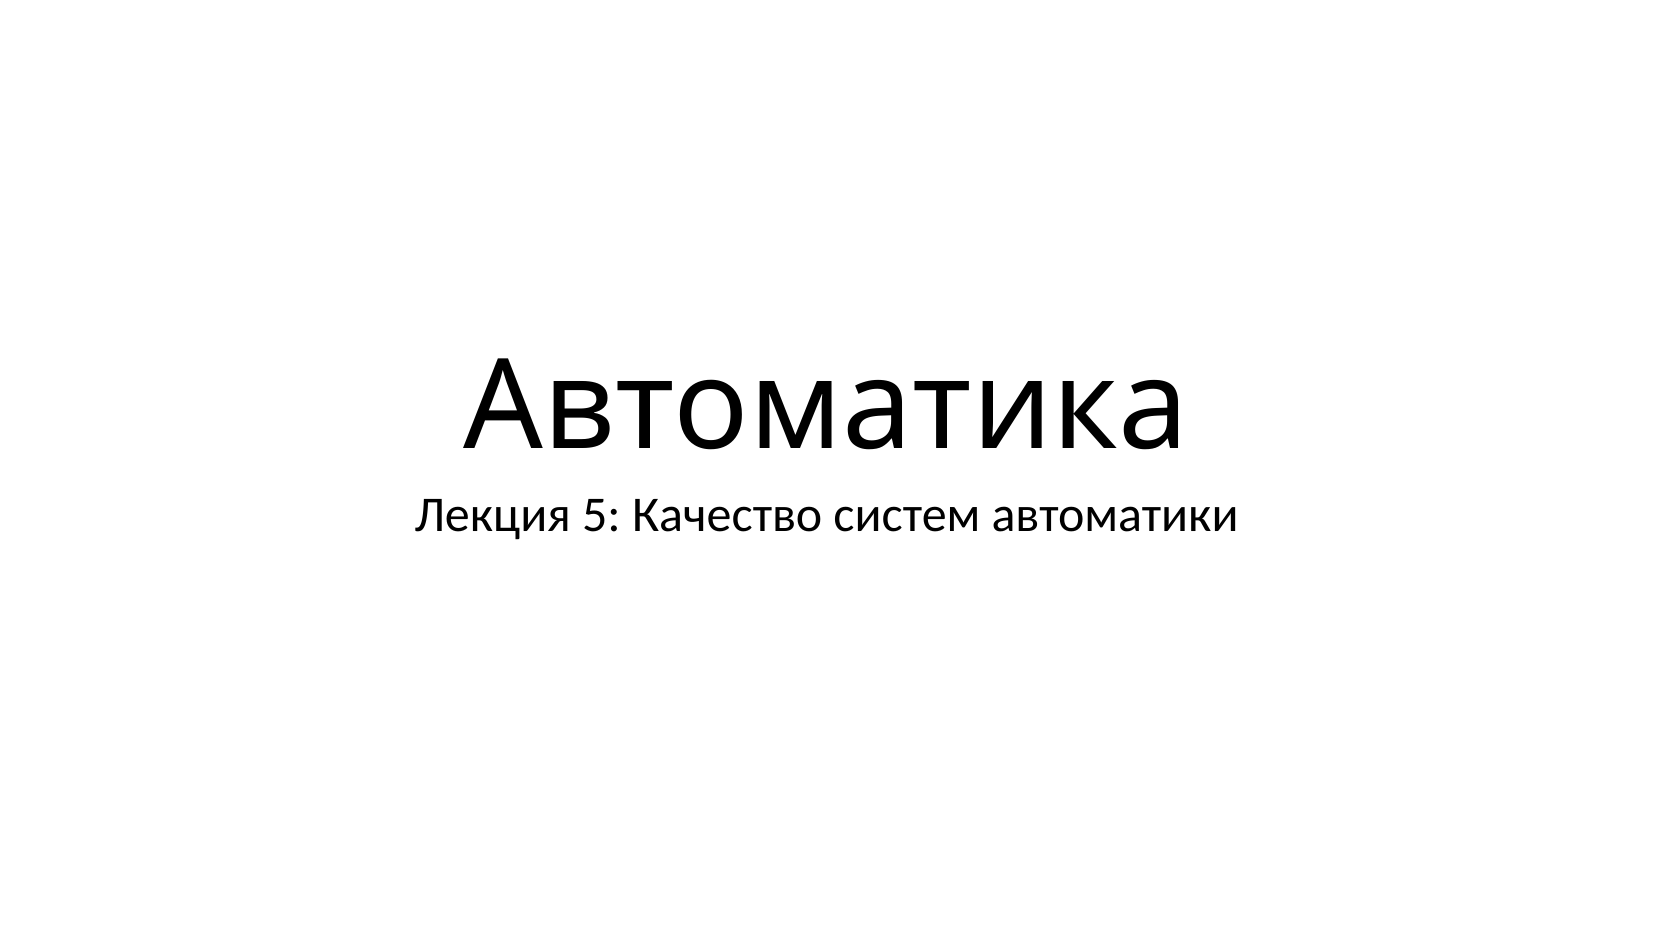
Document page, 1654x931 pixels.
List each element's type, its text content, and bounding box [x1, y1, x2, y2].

title Автоматика [206, 152, 1447, 476]
subtitle Лекция 5: Качество систем автоматики [206, 488, 1447, 713]
